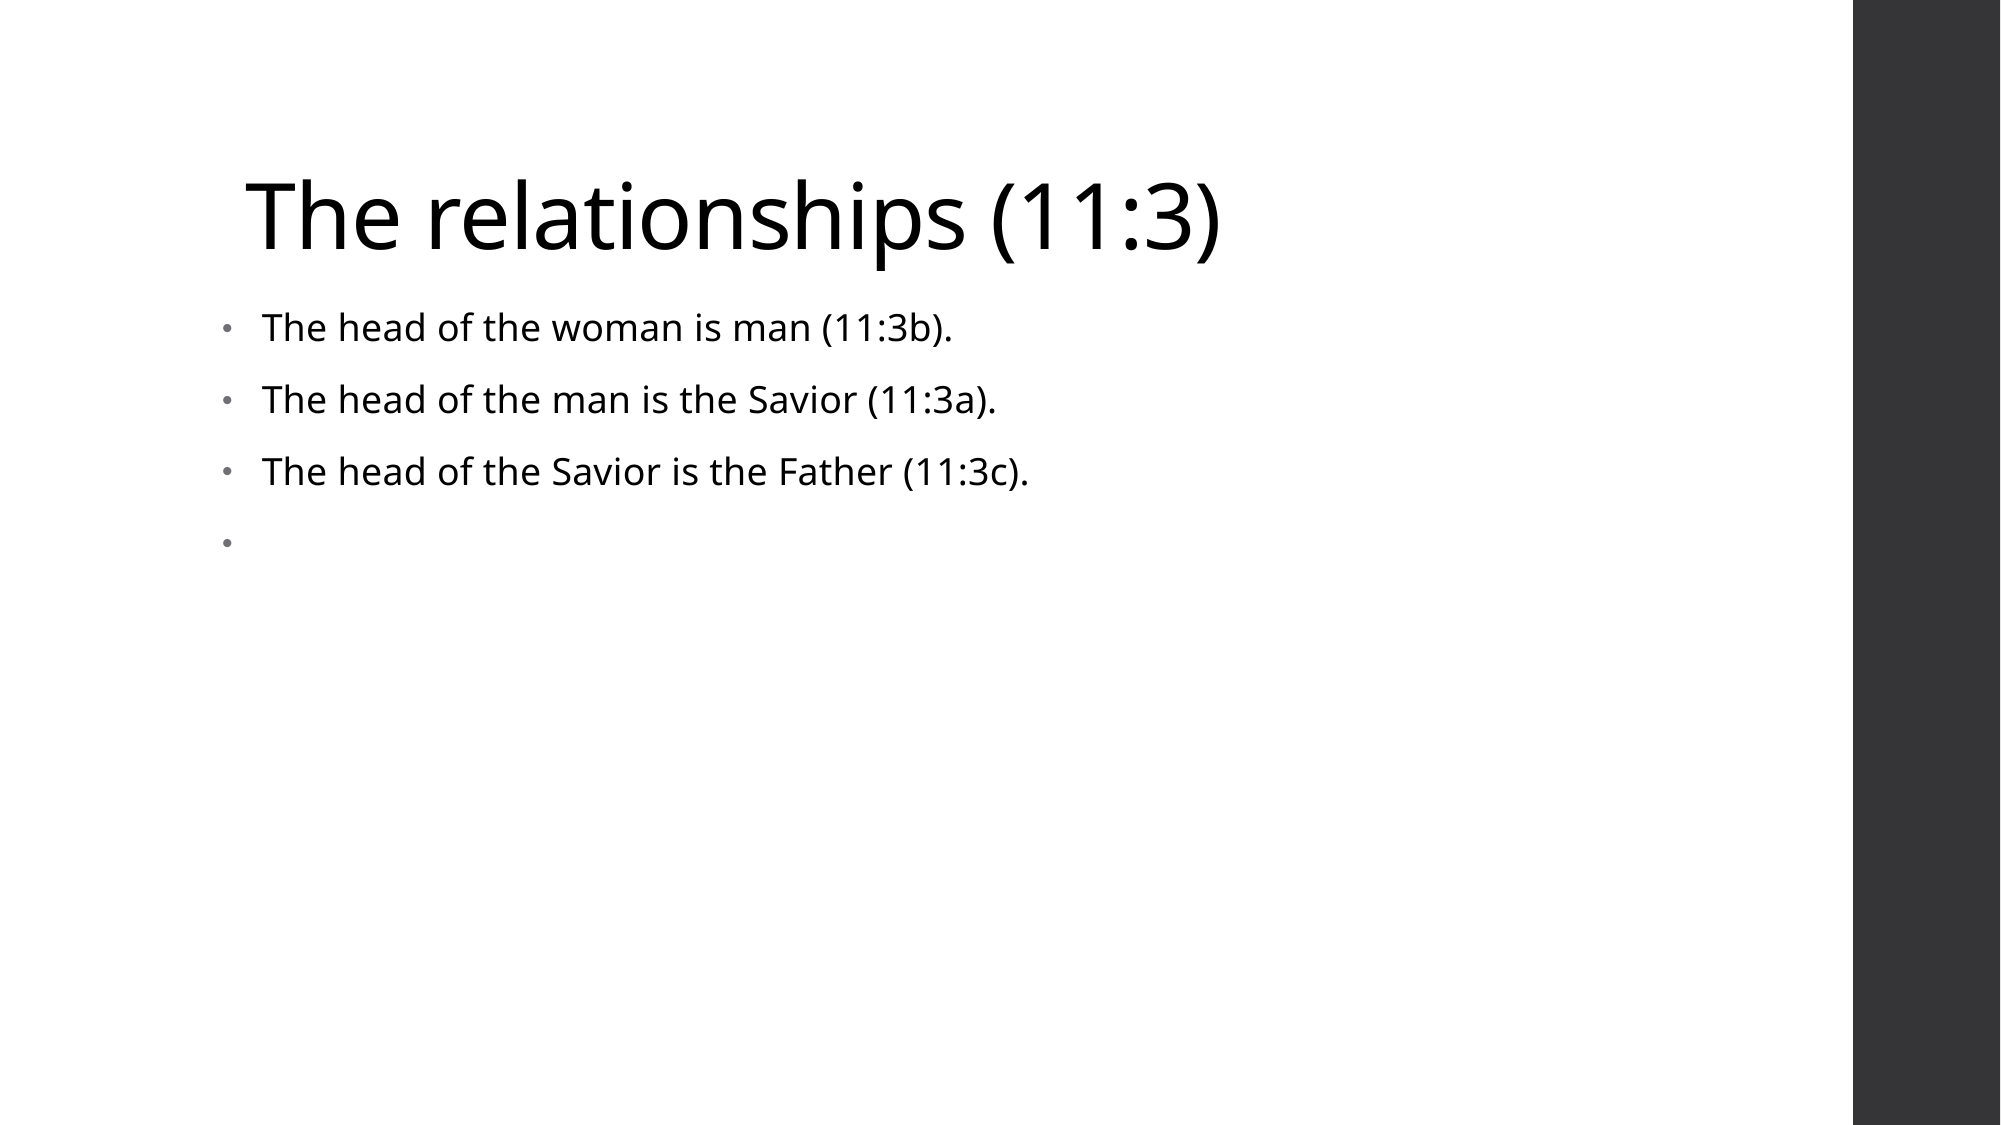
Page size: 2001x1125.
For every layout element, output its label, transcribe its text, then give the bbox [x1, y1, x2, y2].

title The relationships (11:3) [206, 60, 1797, 278]
list The head of the woman is man (11:3b). The head of the man is the Savior (11:3a). The head of the Savior is the Father (11:3c). [206, 299, 1617, 1014]
